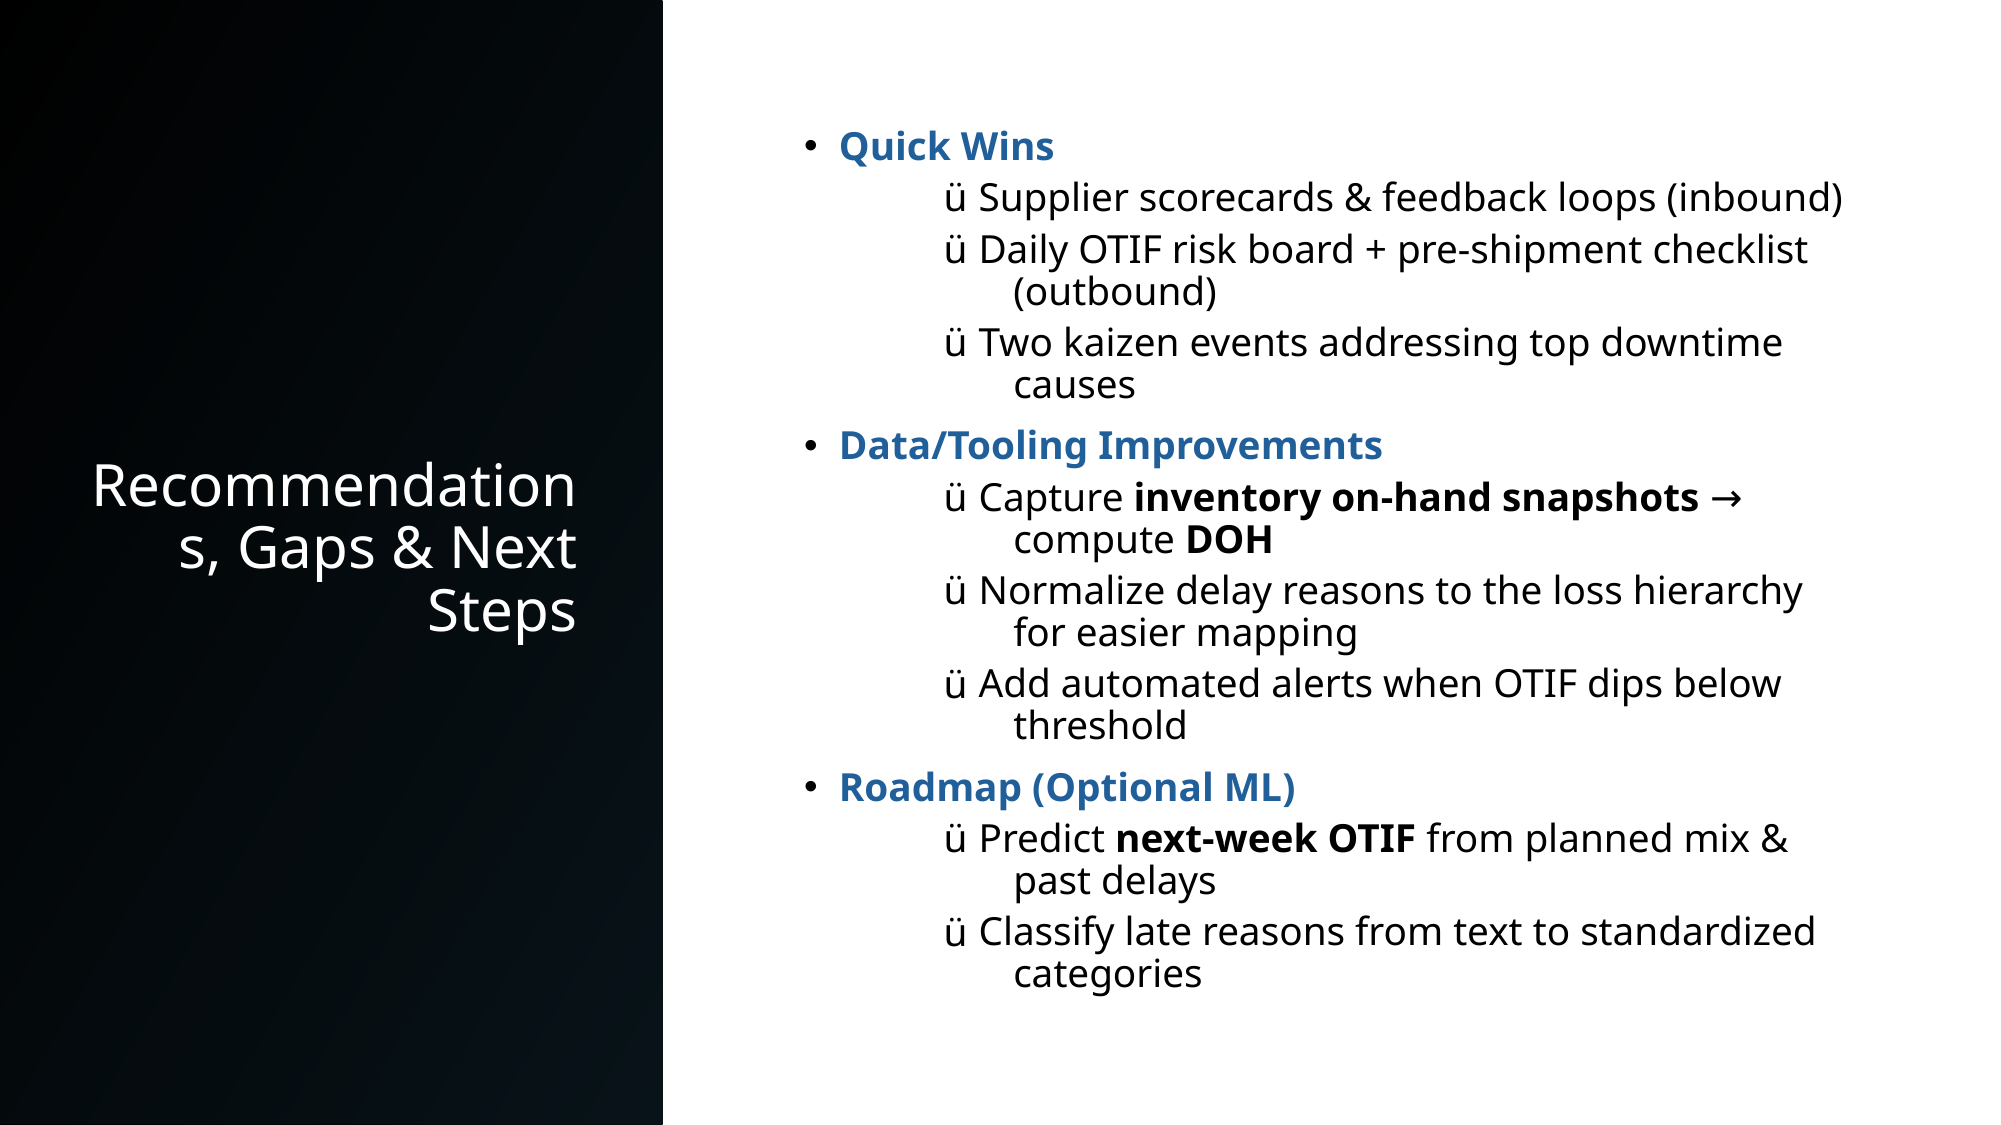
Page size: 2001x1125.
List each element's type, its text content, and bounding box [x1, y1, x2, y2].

list Quick Wins Supplier scorecards & feedback loops (inbound) Daily OTIF risk board + pre‑shipment checklist (outbound) Two kaizen events addressing top downtime causes Data/Tooling Improvements Capture inventory on‑hand snapshots → compute DOH Normalize delay reasons to the loss hierarchy for easier mapping Add automated alerts when OTIF dips below threshold Roadmap (Optional ML) Predict next‑week OTIF from planned mix & past delays Classify late reasons from text to standardized categories [789, 106, 1865, 1017]
title Recommendations, Gaps & Next Steps [76, 96, 602, 652]
text_box [0, 0, 2000, 1125]
